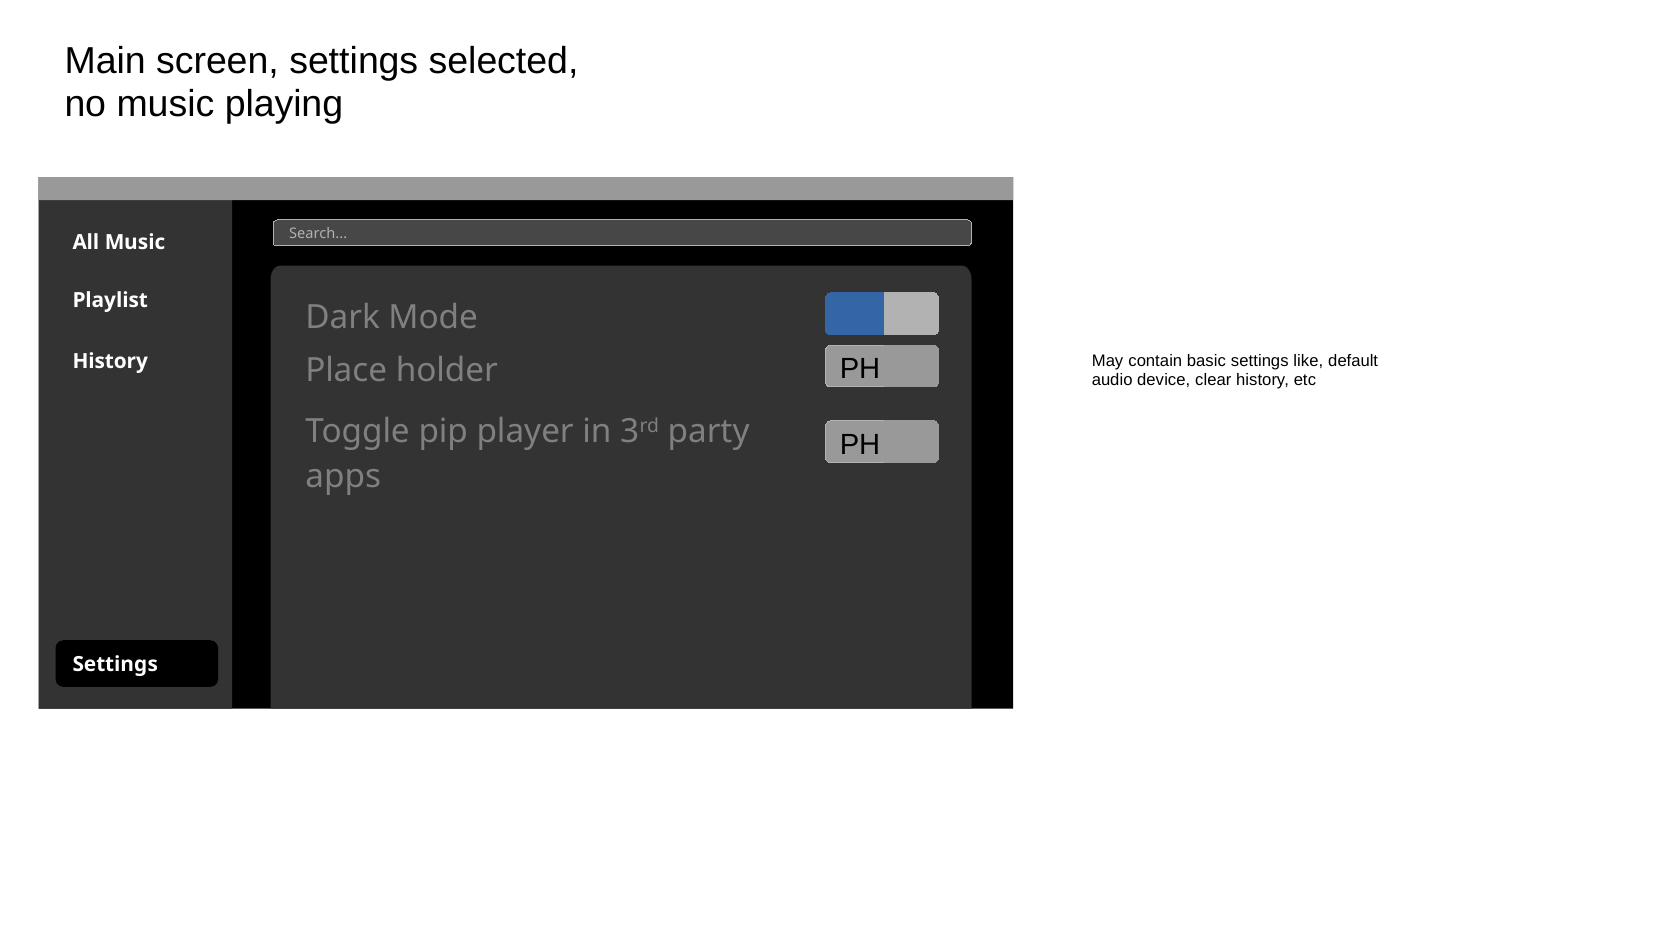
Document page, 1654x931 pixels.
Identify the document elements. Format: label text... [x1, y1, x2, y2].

text_box All Music [55, 217, 219, 265]
text_box Main screen, settings selected, no music playing [49, 32, 631, 132]
text_box History [55, 336, 219, 384]
text_box Dark Mode [290, 286, 772, 338]
text_box Settings [55, 640, 219, 687]
text_box Toggle pip player in 3rd party apps [290, 399, 772, 490]
text_box PH [825, 345, 939, 393]
text_box Search... [273, 219, 972, 246]
text_box Place holder [290, 338, 772, 391]
text_box Playlist [55, 276, 219, 324]
text_box PH [825, 420, 939, 469]
text_box [38, 177, 1014, 709]
text_box May contain basic settings like, default audio device, clear history, etc [1077, 343, 1437, 601]
